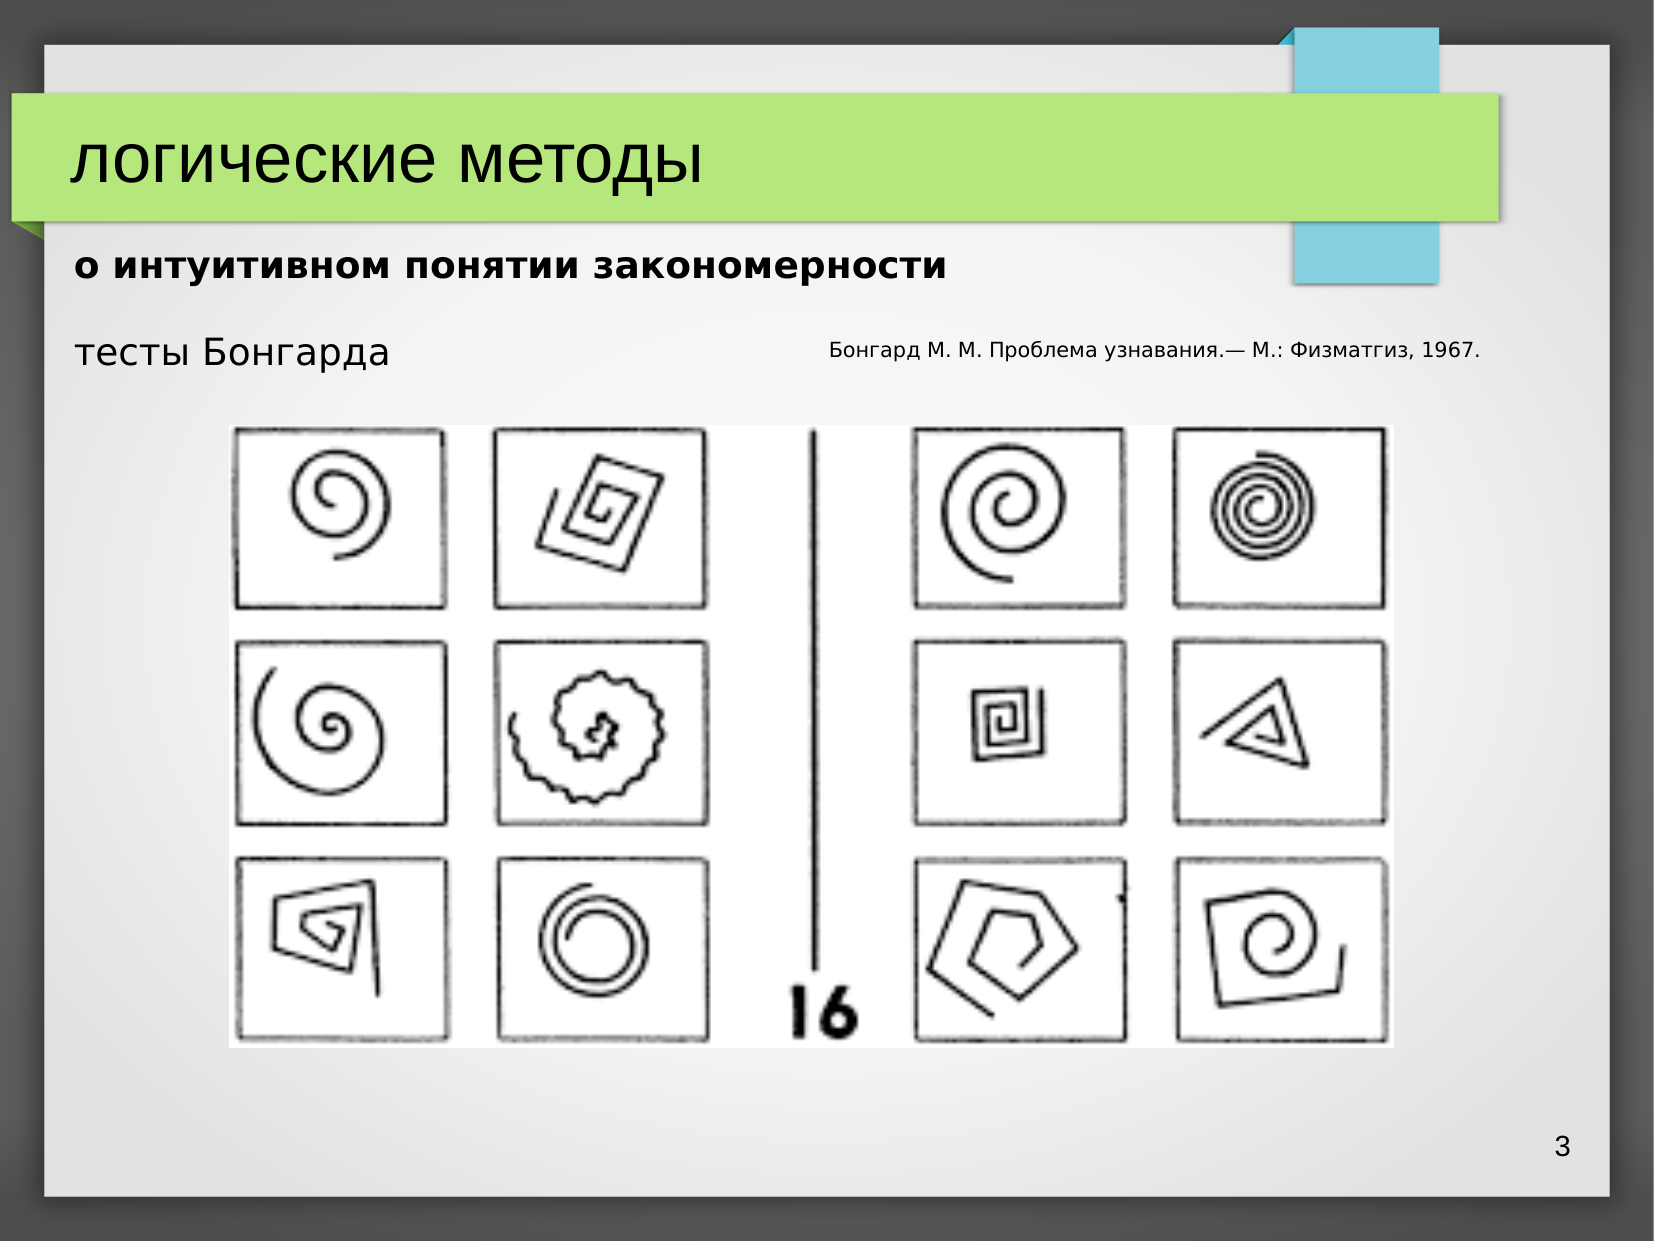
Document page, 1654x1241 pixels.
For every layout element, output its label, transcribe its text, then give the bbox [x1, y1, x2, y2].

picture [0, 0, 1654, 1241]
text_box Бонгард М. М. Проблема узнавания.— М.: Физматгиз, 1967. [813, 330, 1536, 382]
text_box о интуитивном понятии закономерности тесты Бонгарда [59, 236, 1123, 469]
title логические методы [70, 118, 1205, 199]
